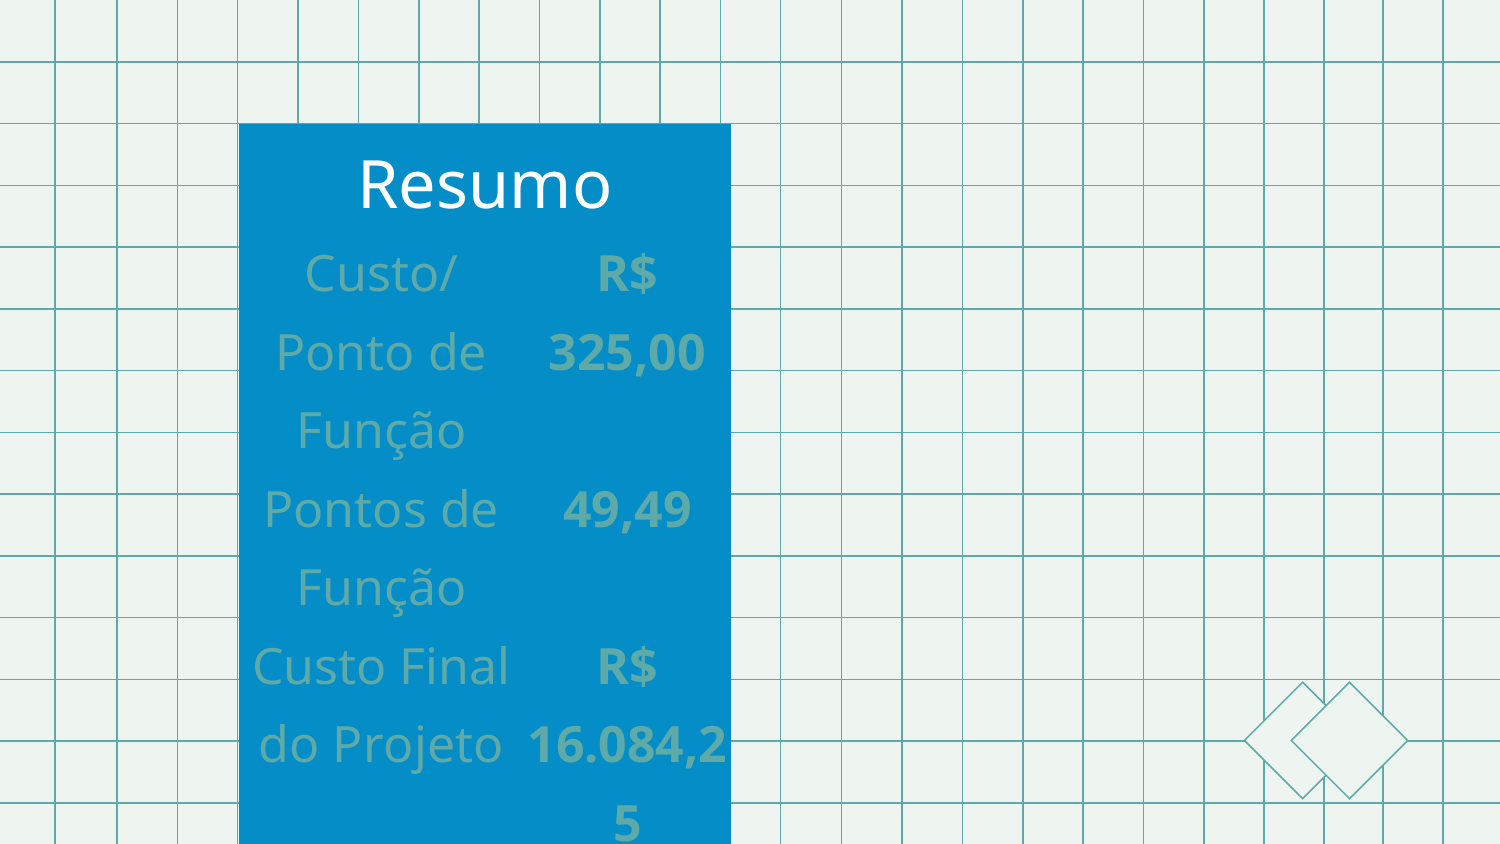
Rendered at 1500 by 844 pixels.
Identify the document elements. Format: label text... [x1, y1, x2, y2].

table_cell 49,49 [524, 464, 731, 621]
table_cell Custo/ Ponto de Função [239, 228, 524, 464]
table_cell R$ 325,00 [524, 228, 731, 464]
table_cell R$ 16.084,25 [524, 621, 731, 844]
table_cell Custo Final do Projeto [239, 621, 524, 844]
table_cell Pontos de Função [239, 464, 524, 621]
table_header Resumo [239, 124, 731, 228]
